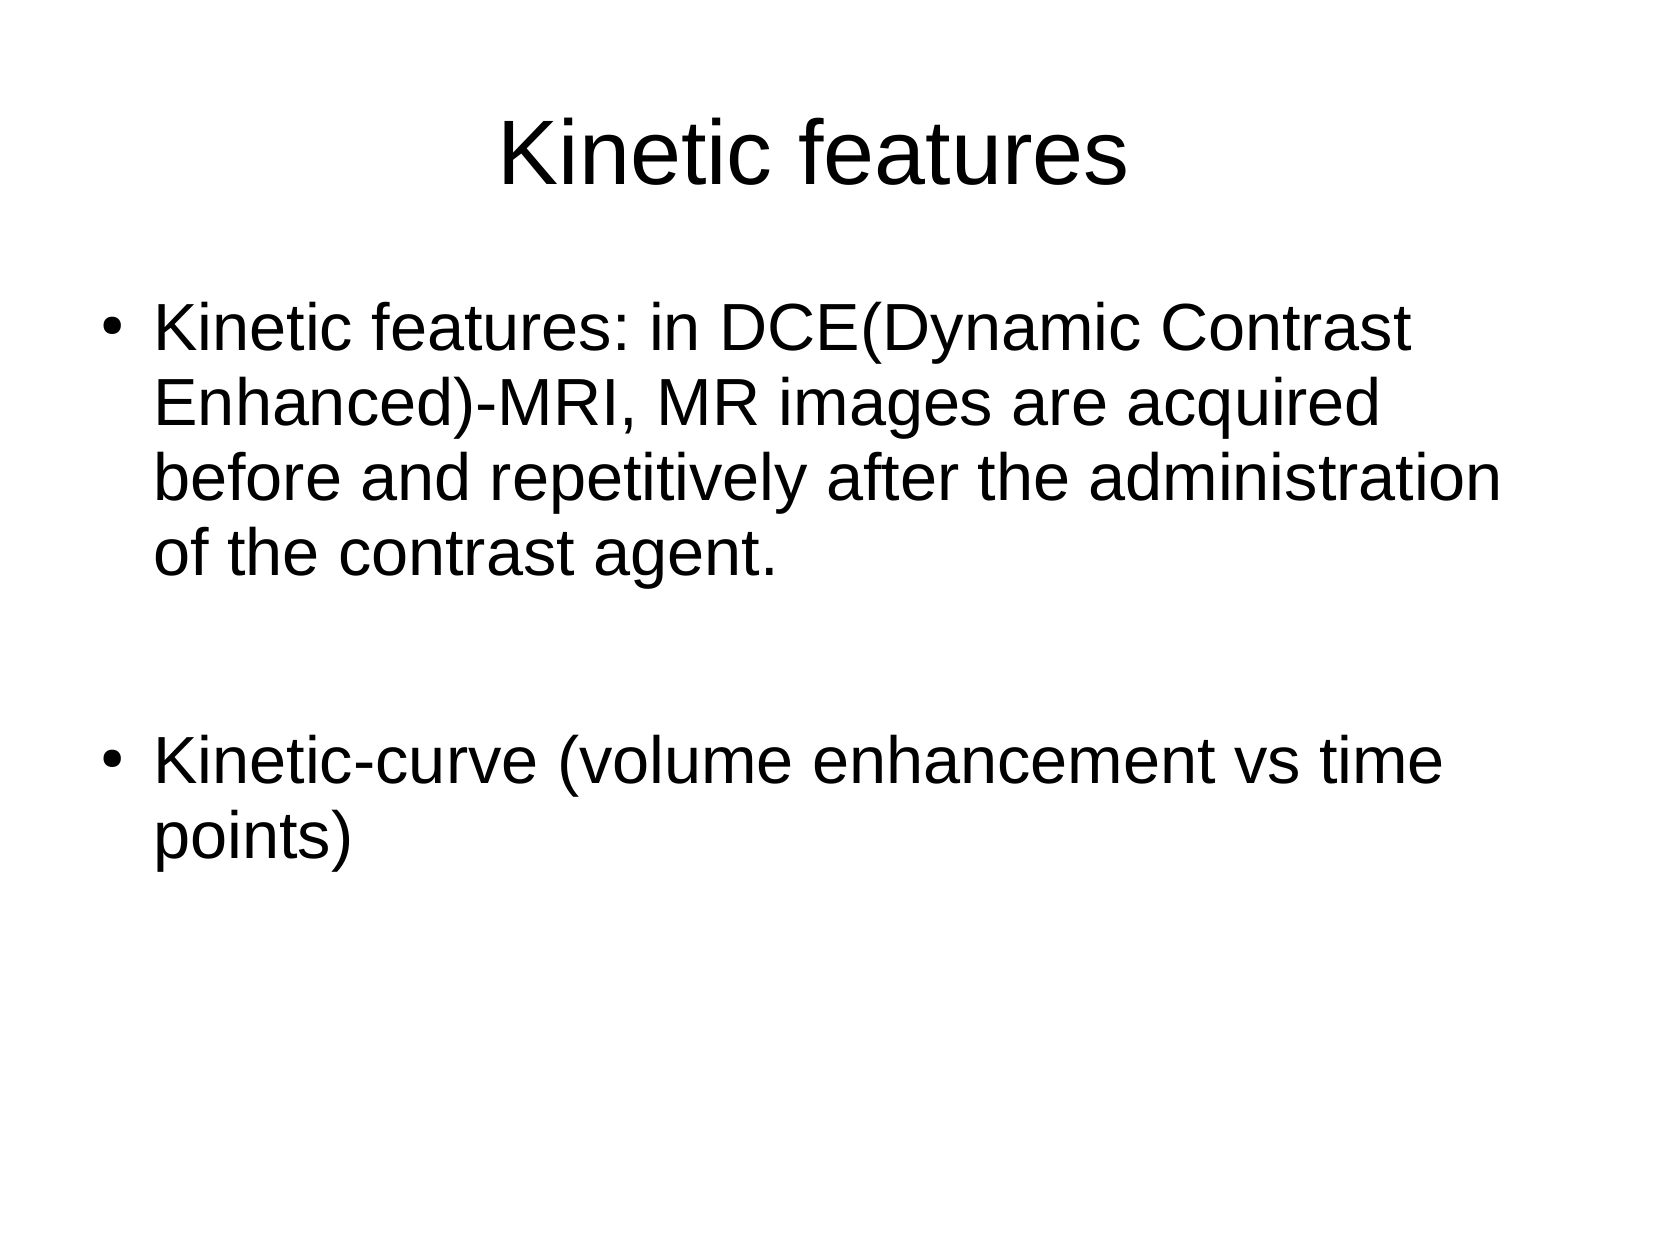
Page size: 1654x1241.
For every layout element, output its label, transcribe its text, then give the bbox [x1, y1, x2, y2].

title Kinetic features [82, 49, 1571, 257]
list Kinetic features: in DCE(Dynamic Contrast Enhanced)-MRI, MR images are acquired before and repetitively after the administration of the contrast agent. Kinetic-curve (volume enhancement vs time points) [82, 290, 1571, 1010]
